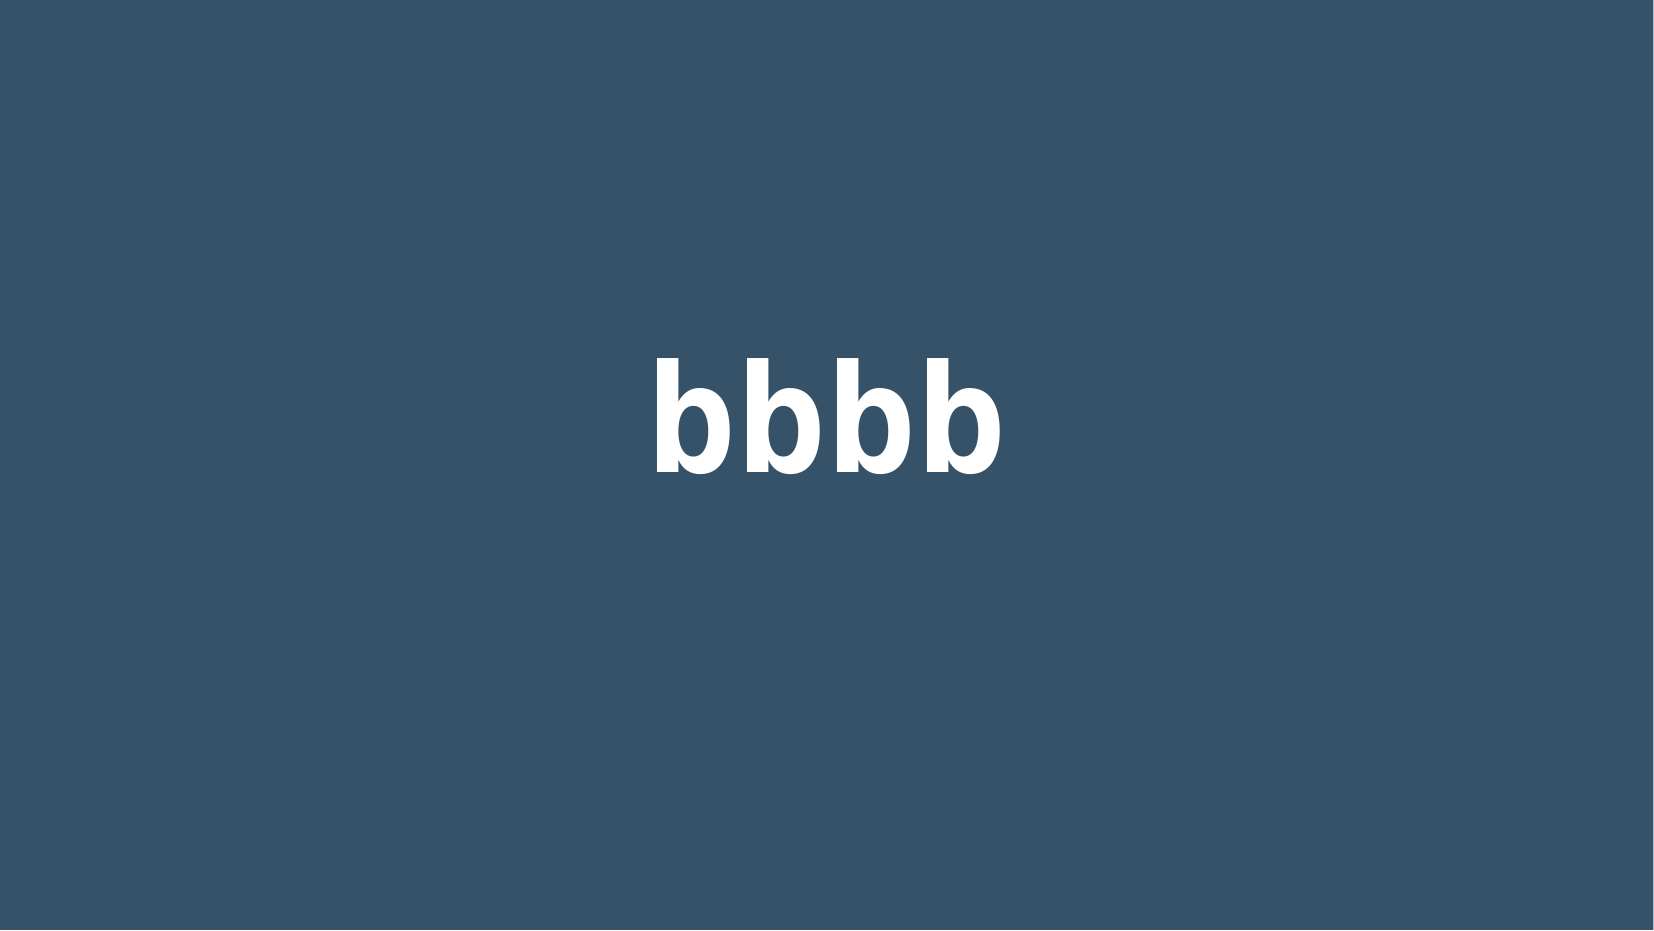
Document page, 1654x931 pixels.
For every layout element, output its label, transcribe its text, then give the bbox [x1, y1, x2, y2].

subtitle bbbb [82, 60, 1571, 781]
